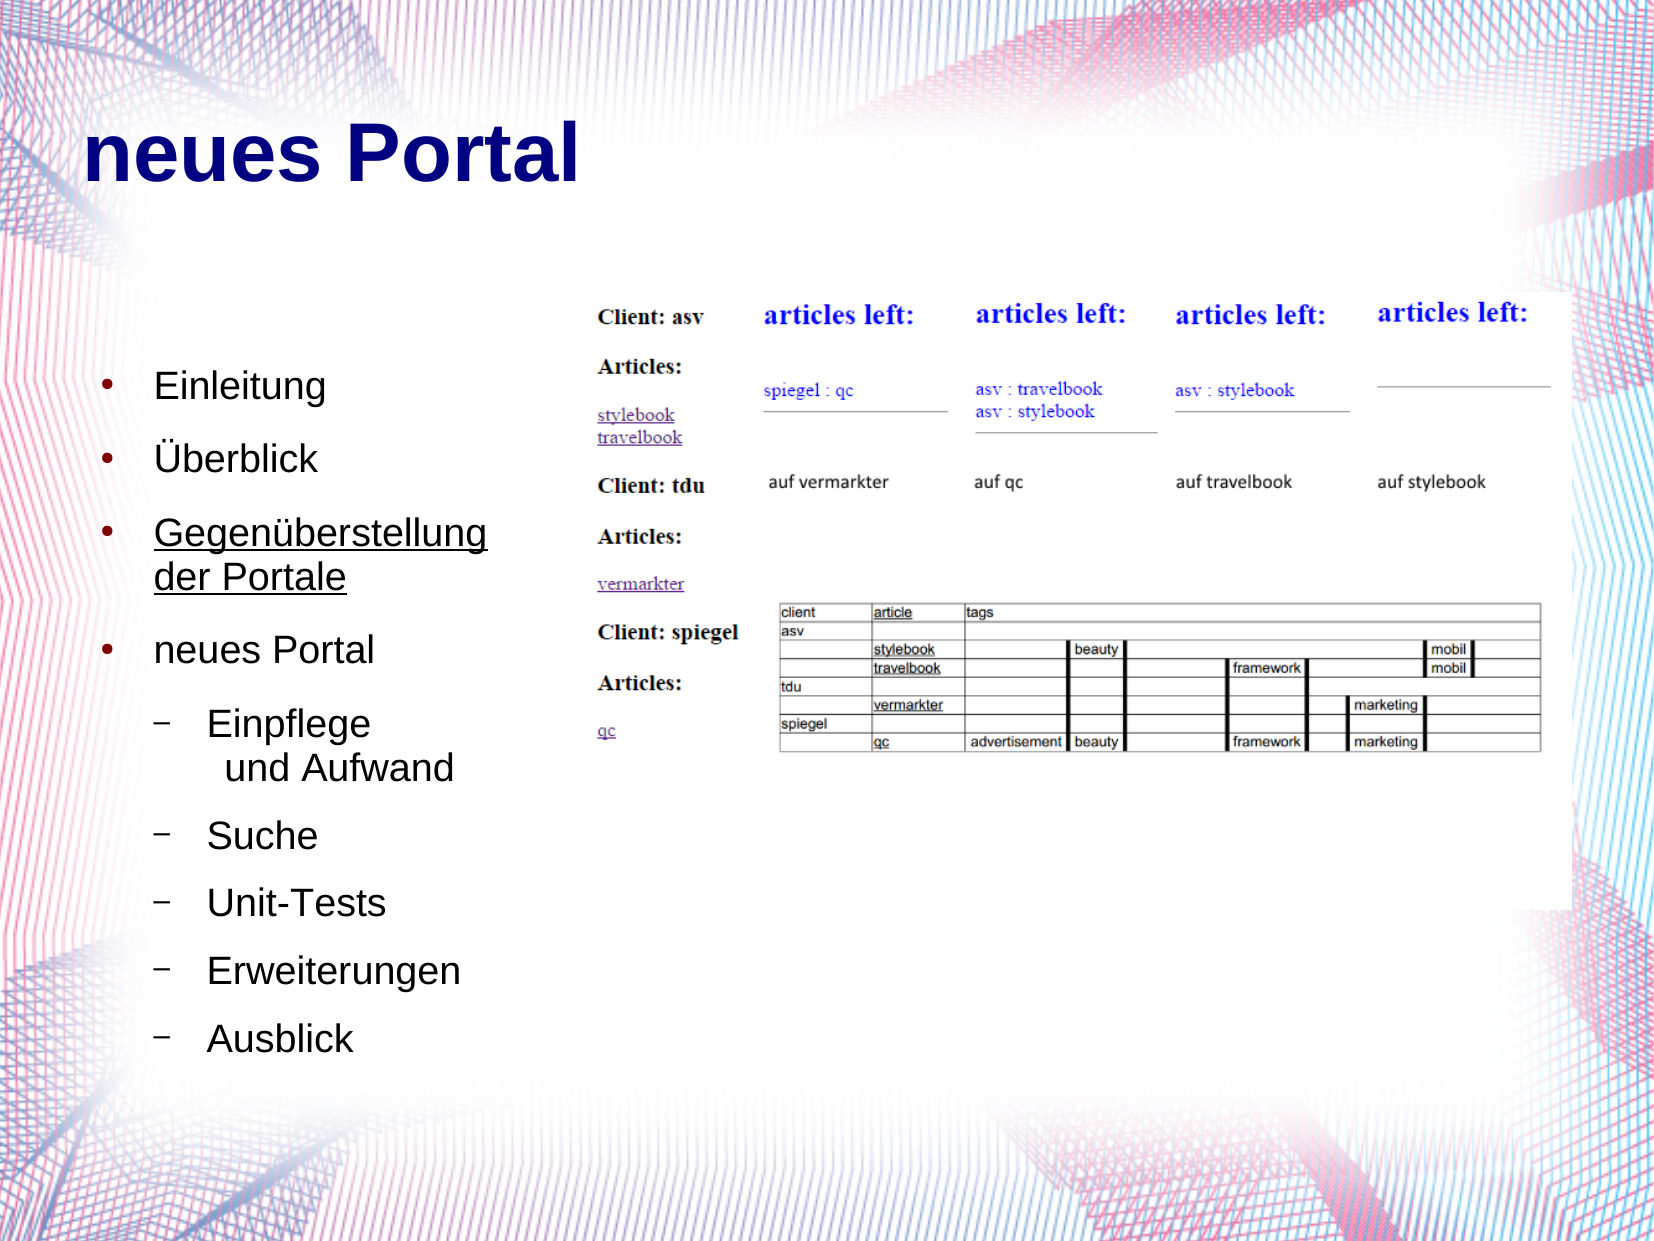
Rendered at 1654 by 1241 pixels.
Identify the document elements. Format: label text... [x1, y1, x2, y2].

picture [0, 0, 1654, 1241]
title neues Portal [82, 49, 1571, 257]
list Einleitung Überblick Gegenüberstellung der Portale neues Portal Einpflege und Aufwand Suche Unit-Tests Erweiterungen Ausblick [82, 290, 520, 1109]
